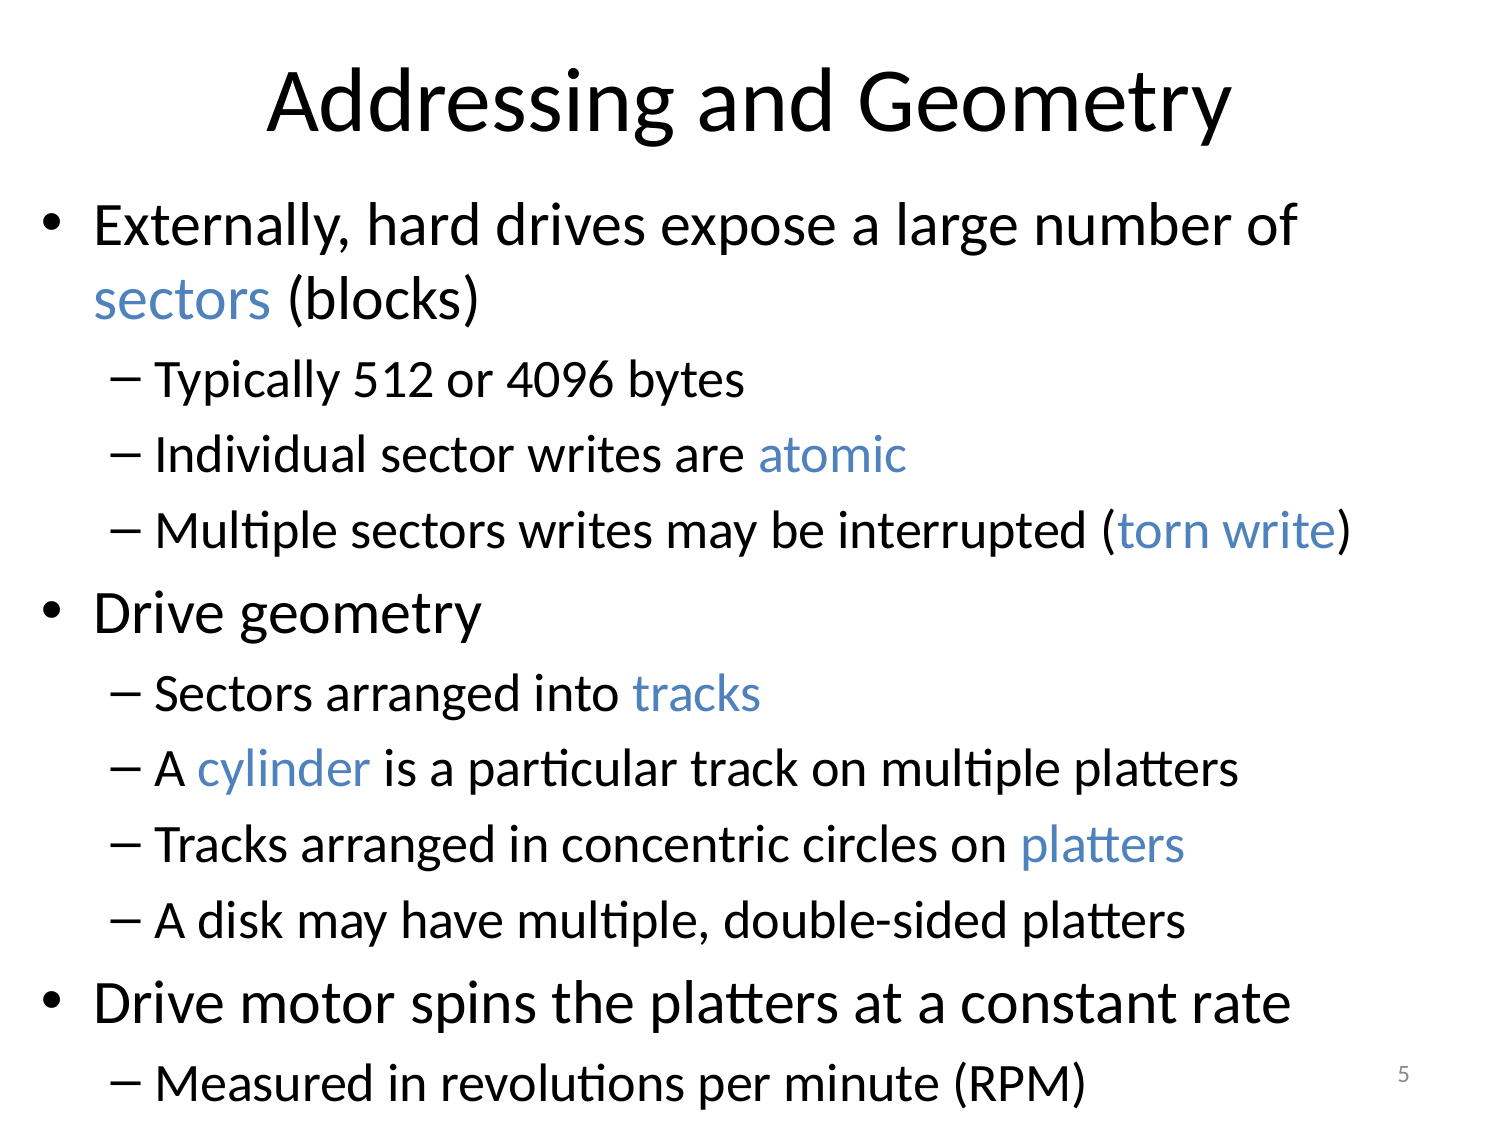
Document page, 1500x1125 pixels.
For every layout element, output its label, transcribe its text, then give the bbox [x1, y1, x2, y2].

list Externally, hard drives expose a large number of sectors (blocks) Typically 512 or 4096 bytes Individual sector writes are atomic Multiple sectors writes may be interrupted (torn write) Drive geometry Sectors arranged into tracks A cylinder is a particular track on multiple platters Tracks arranged in concentric circles on platters A disk may have multiple, double-sided platters Drive motor spins the platters at a constant rate Measured in revolutions per minute (RPM) [25, 175, 1486, 1125]
slide_number <number> [1074, 1042, 1425, 1103]
title Addressing and Geometry [75, 1, 1425, 175]
